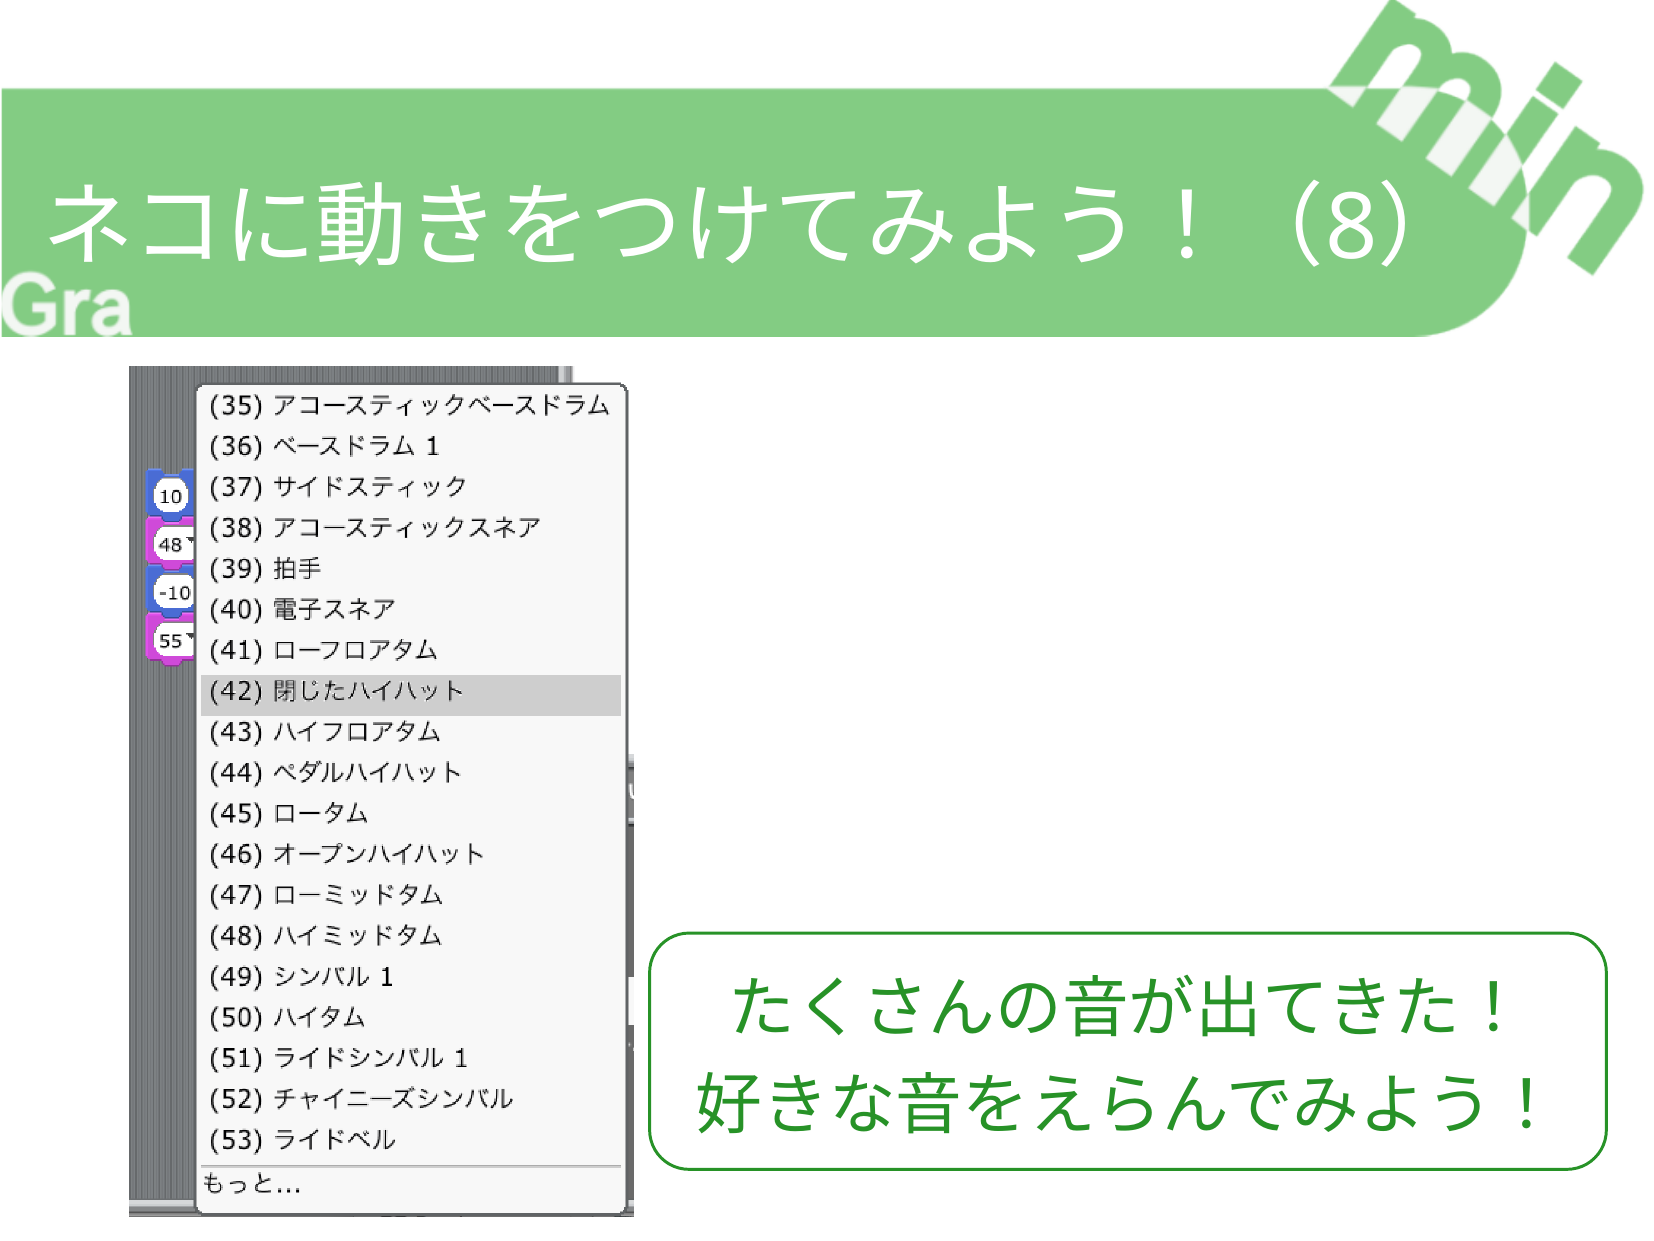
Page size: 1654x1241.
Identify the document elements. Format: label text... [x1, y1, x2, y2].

title ネコに動きをつけてみよう！（8） [11, 134, 1501, 303]
text_box たくさんの音が出てきた！ 好きな音をえらんでみよう！ [649, 933, 1607, 1170]
picture [129, 366, 634, 1217]
picture [1, 0, 1654, 337]
